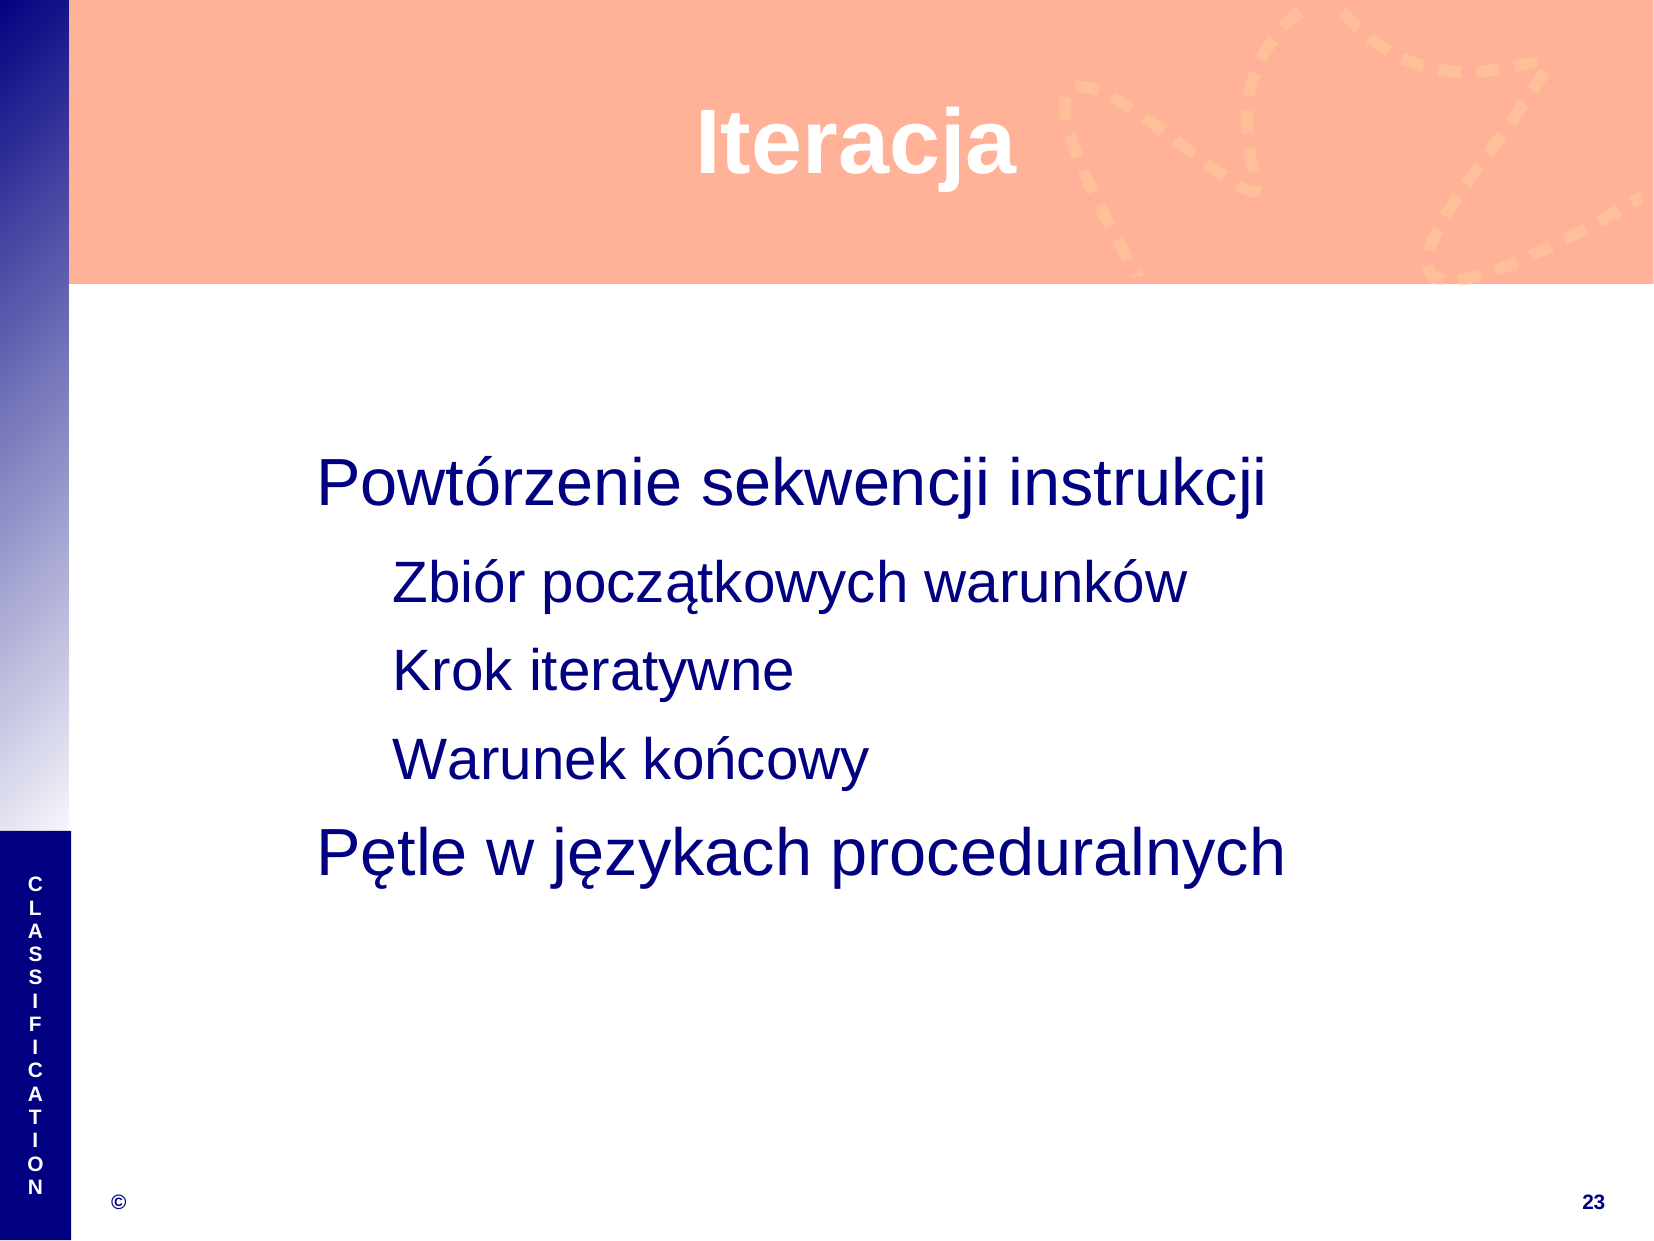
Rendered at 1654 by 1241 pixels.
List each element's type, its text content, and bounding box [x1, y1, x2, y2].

list Powtórzenie sekwencji instrukcji Zbiór początkowych warunków Krok iteratywne Warunek końcowy Pętle w językach proceduralnych [324, 445, 1367, 927]
title Iteracja [96, 37, 1617, 246]
text_box C L A S S I F I C A T I O N [0, 830, 71, 1241]
